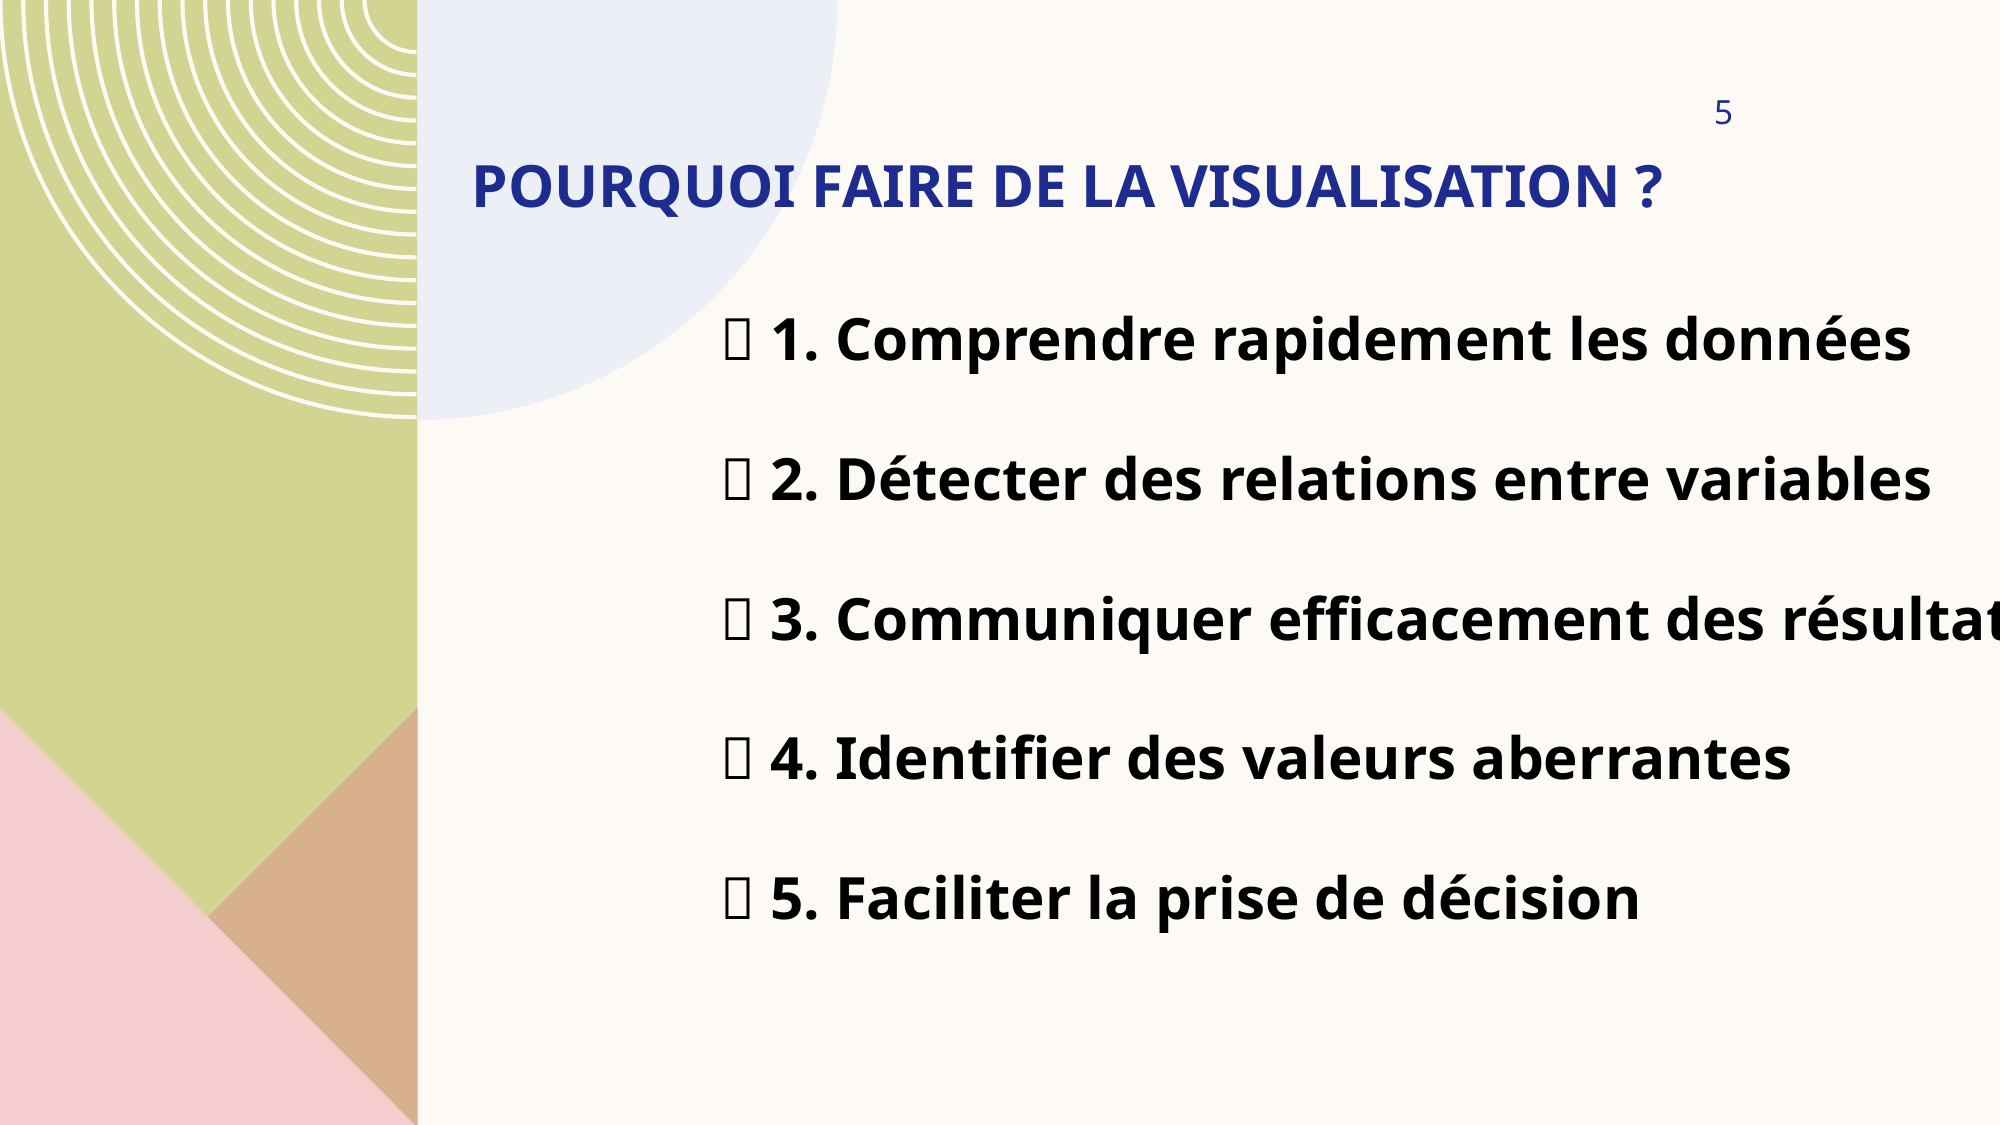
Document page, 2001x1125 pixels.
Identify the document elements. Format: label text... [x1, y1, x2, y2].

text_box [1699, 75, 1875, 153]
title Pourquoi faire de la Visualisation ? [456, 127, 2000, 220]
list 🔹 1. Comprendre rapidement les données 🔹 2. Détecter des relations entre variables 🔹 3. Communiquer efficacement des résultats 🔹 4. Identifier des valeurs aberrantes 🔹 5. Faciliter la prise de décision [704, 271, 2000, 1125]
